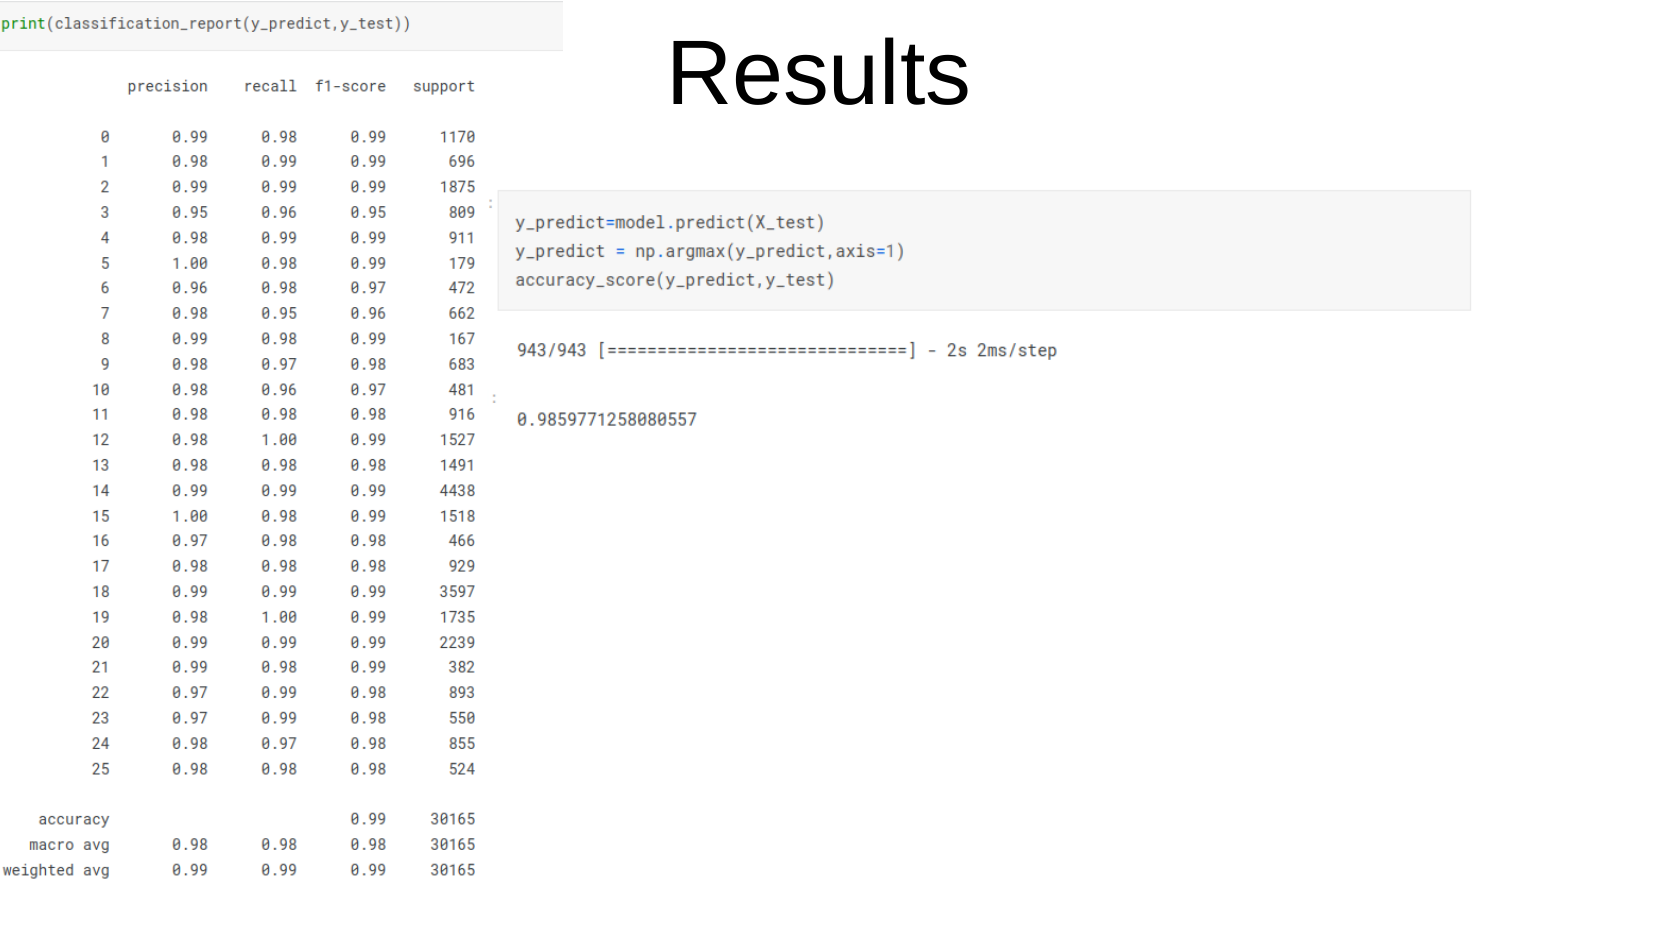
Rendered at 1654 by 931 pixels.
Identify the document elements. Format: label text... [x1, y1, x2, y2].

title Results [563, 0, 1564, 151]
picture [0, 0, 1501, 902]
